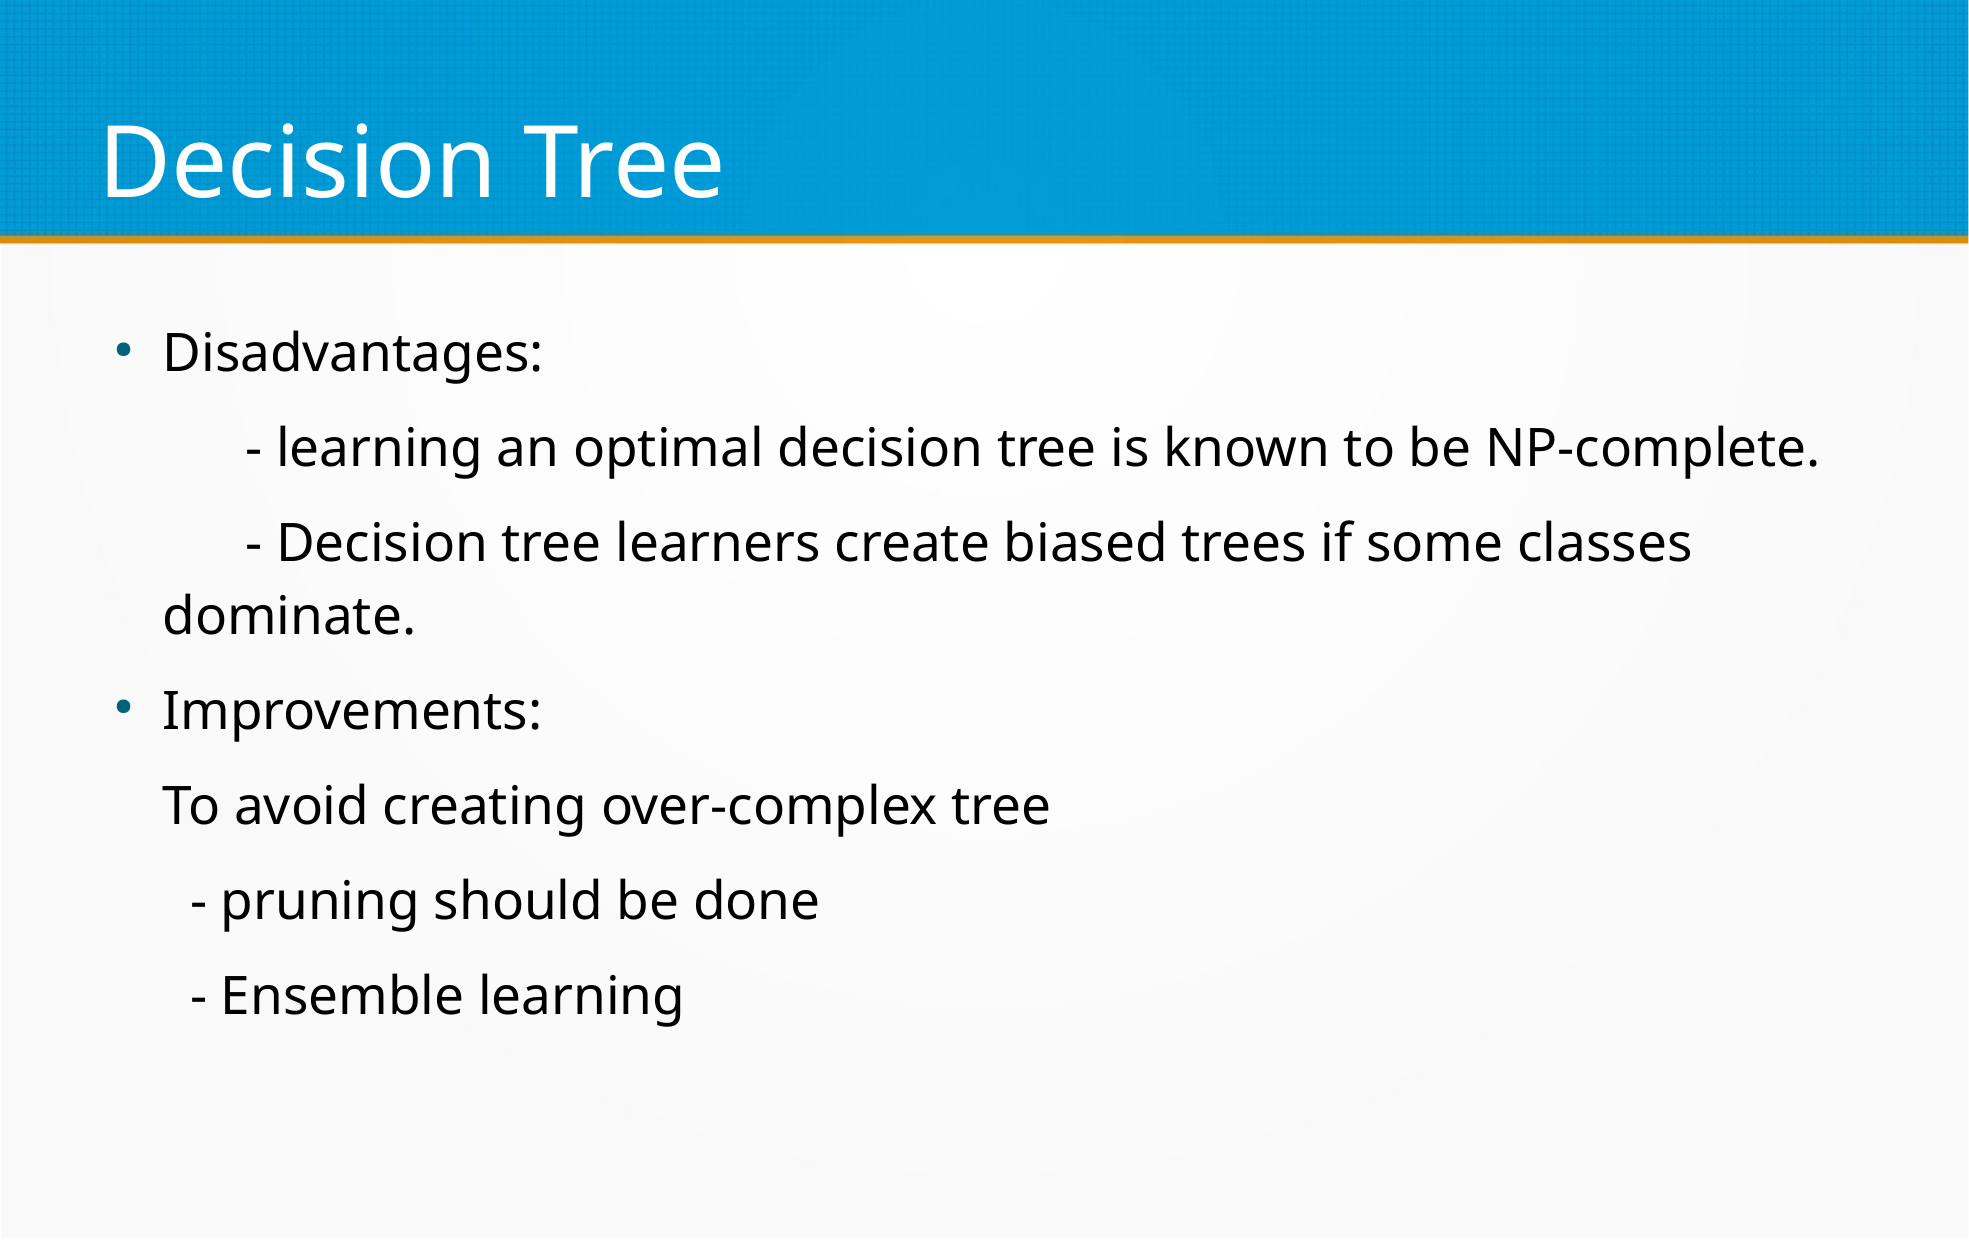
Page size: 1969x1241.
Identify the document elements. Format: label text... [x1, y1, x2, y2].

picture [0, 233, 1969, 1241]
title Decision Tree [98, 19, 1870, 227]
list Disadvantages: - learning an optimal decision tree is known to be NP-complete. - Decision tree learners create biased trees if some classes dominate. Improvements: To avoid creating over-complex tree - pruning should be done - Ensemble learning [98, 315, 1861, 1081]
